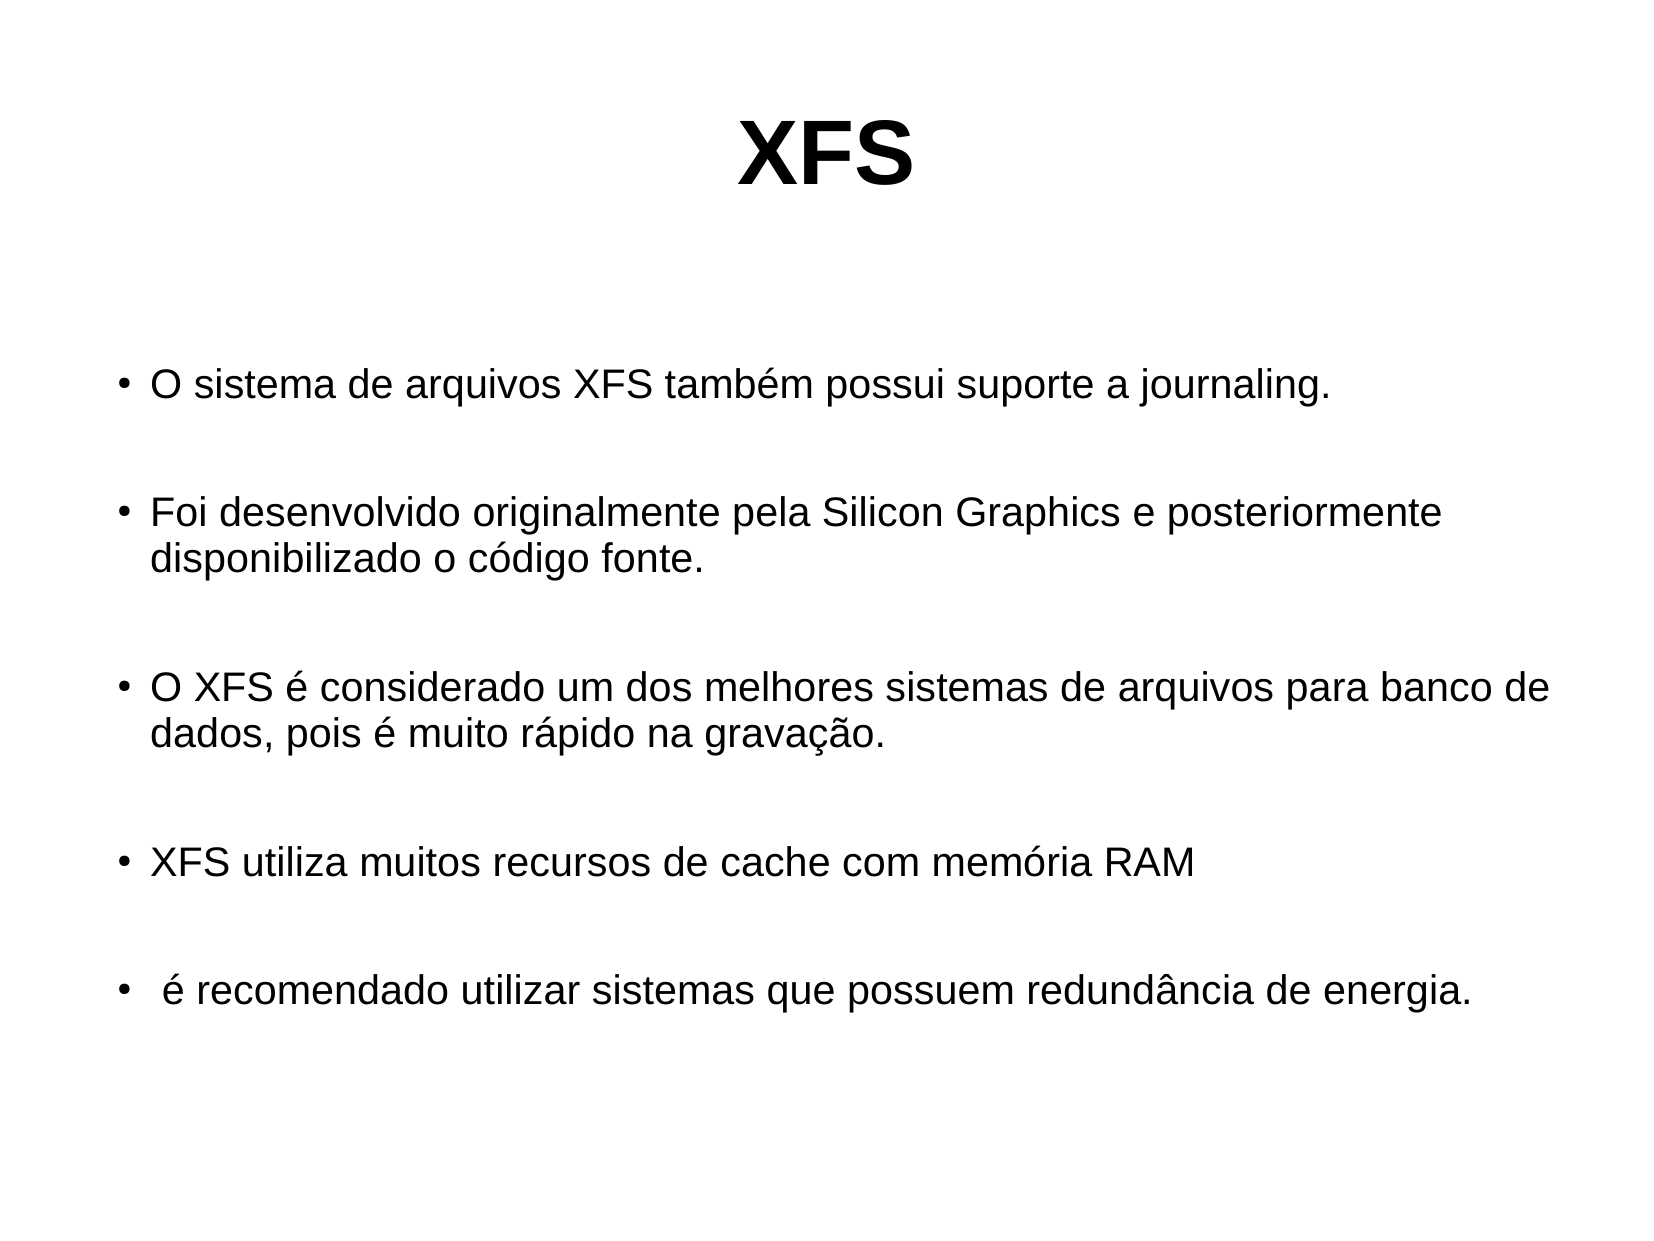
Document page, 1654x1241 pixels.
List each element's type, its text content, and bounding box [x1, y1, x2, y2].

list O sistema de arquivos XFS também possui suporte a journaling. Foi desenvolvido originalmente pela Silicon Graphics e posteriormente disponibilizado o código fonte. O XFS é considerado um dos melhores sistemas de arquivos para banco de dados, pois é muito rápido na gravação. XFS utiliza muitos recursos de cache com memória RAM é recomendado utilizar sistemas que possuem redundância de energia. [106, 296, 1595, 1016]
title XFS [82, 49, 1571, 257]
